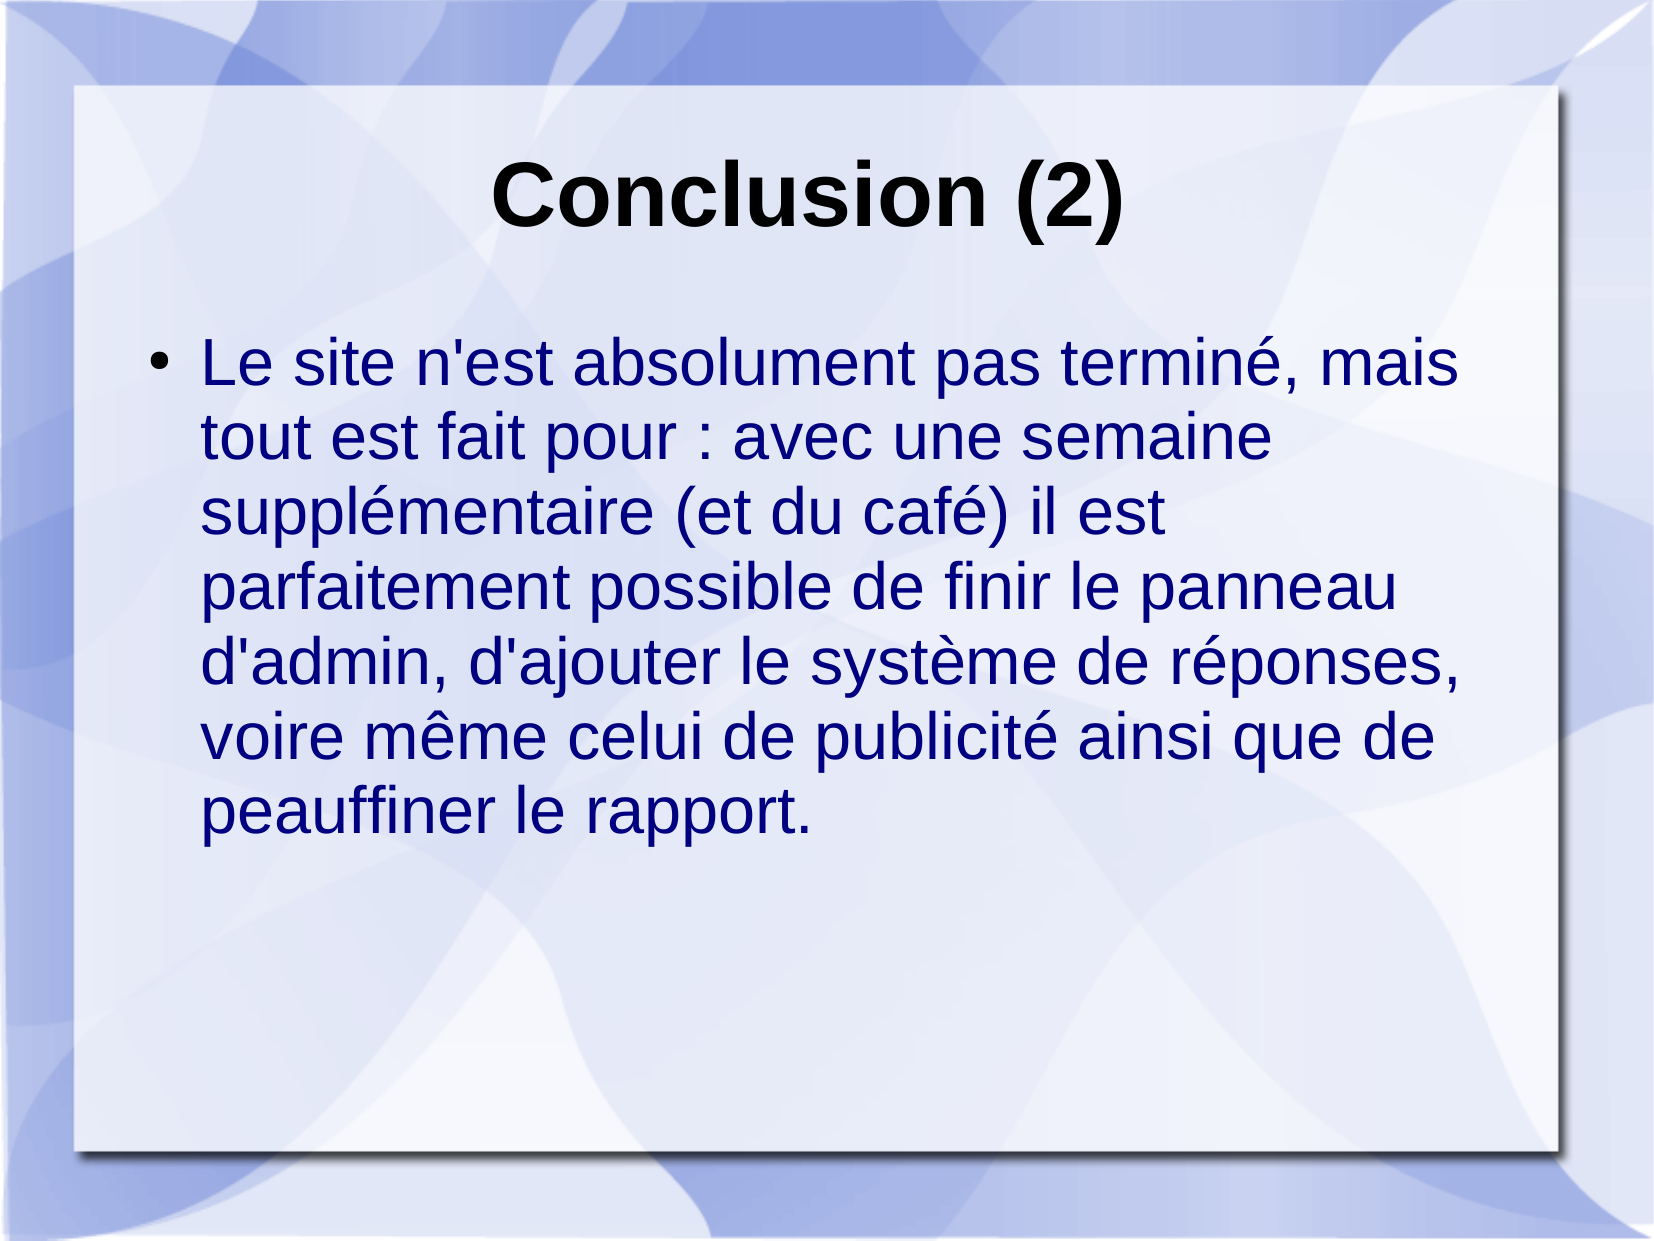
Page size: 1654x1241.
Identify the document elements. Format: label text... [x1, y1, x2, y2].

picture [0, 0, 1654, 1241]
title Conclusion (2) [82, 90, 1536, 298]
list Le site n'est absolument pas terminé, mais tout est fait pour : avec une semaine supplémentaire (et du café) il est parfaitement possible de finir le panneau d'admin, d'ajouter le système de réponses, voire même celui de publicité ainsi que de peauffiner le rapport. [129, 324, 1489, 1231]
